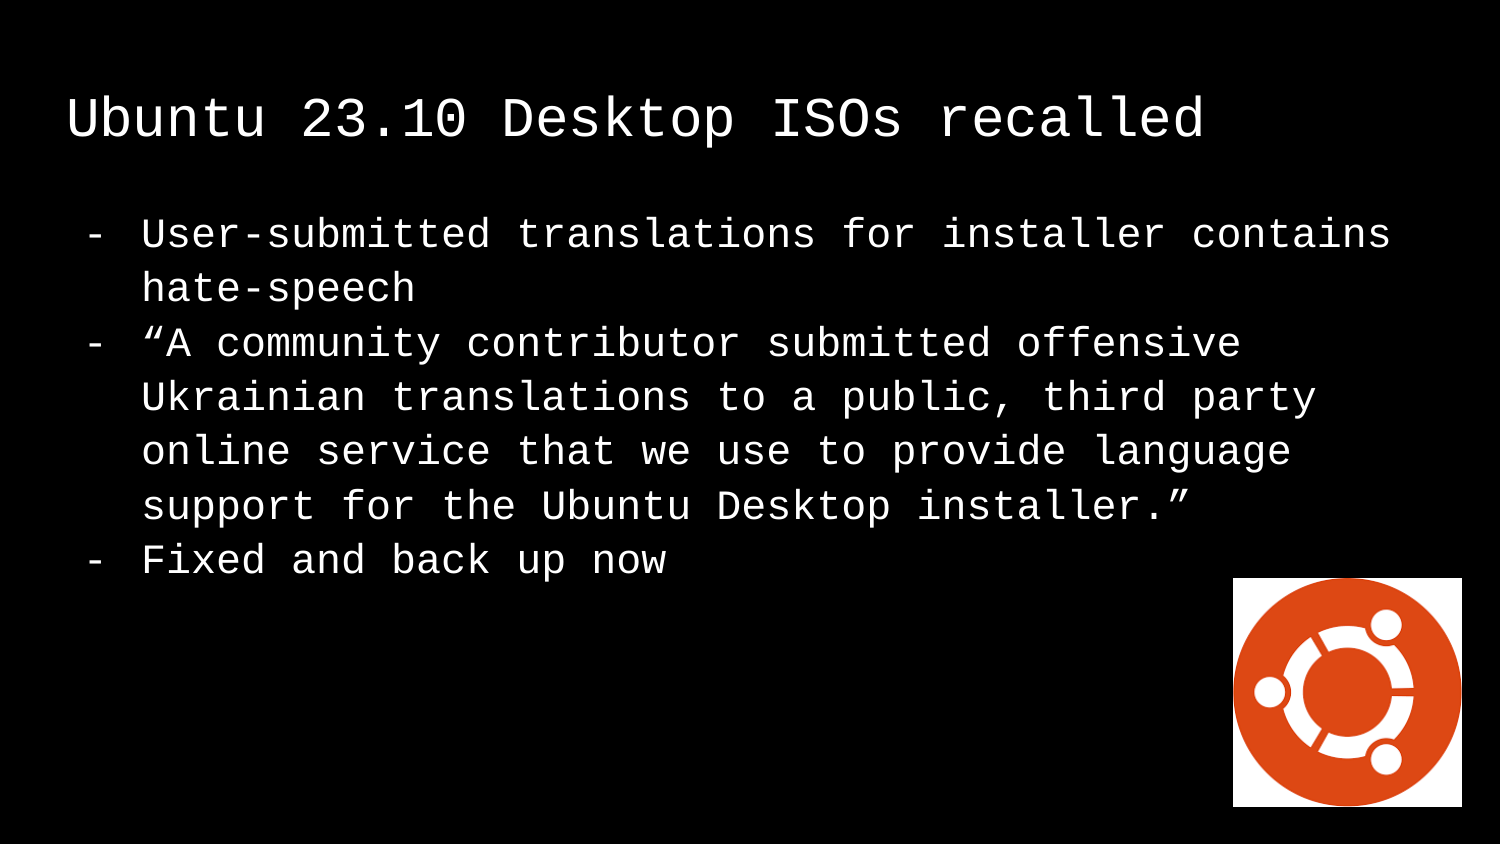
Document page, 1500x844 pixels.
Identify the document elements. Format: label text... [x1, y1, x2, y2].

list User-submitted translations for installer contains hate-speech “A community contributor submitted offensive Ukrainian translations to a public, third party online service that we use to provide language support for the Ubuntu Desktop installer.” Fixed and back up now [51, 190, 1449, 752]
picture [1233, 578, 1462, 807]
title Ubuntu 23.10 Desktop ISOs recalled [51, 74, 1449, 169]
